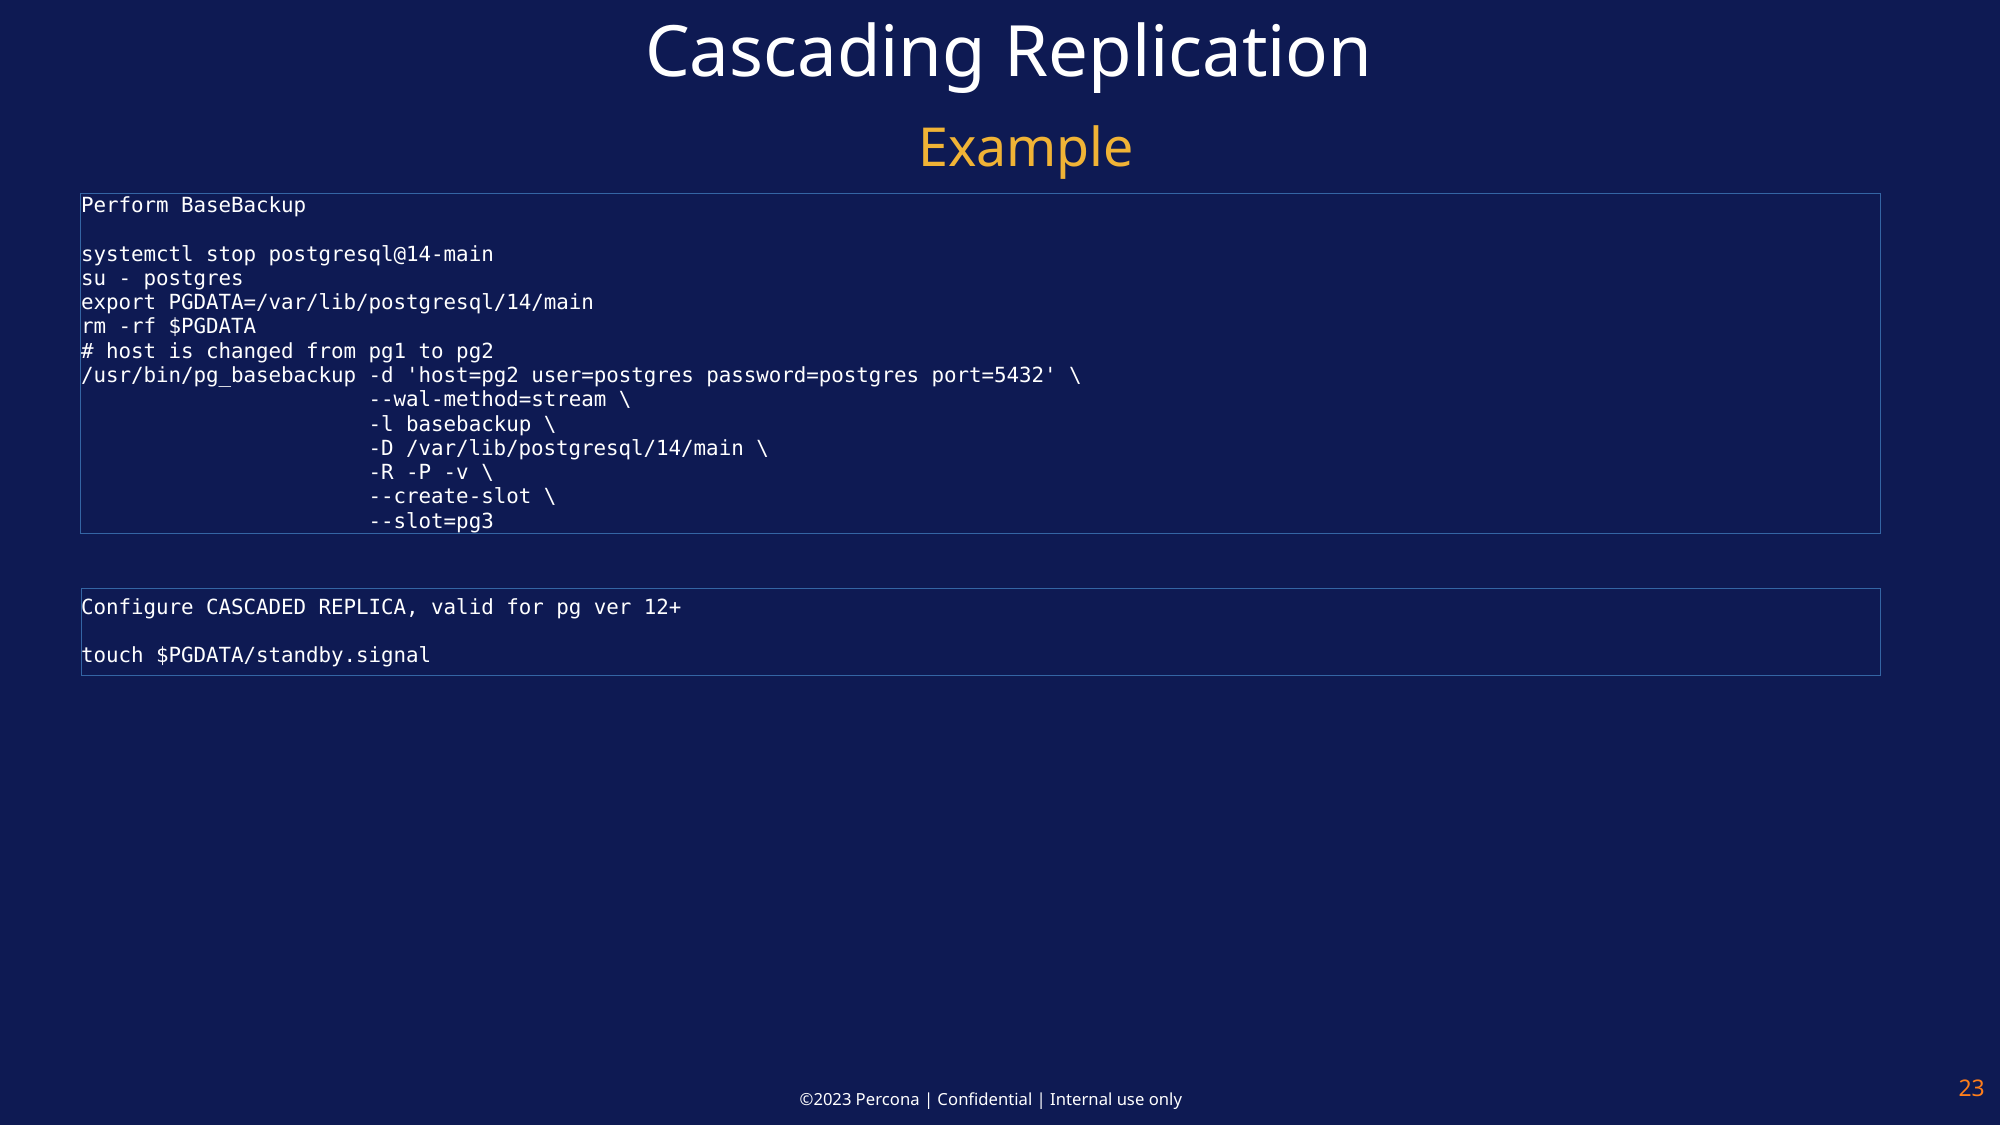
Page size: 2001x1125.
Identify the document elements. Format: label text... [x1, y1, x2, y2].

list Cascading Replication [570, 15, 1449, 142]
list Example [587, 114, 1466, 181]
title Perform BaseBackup systemctl stop postgresql@14-main su - postgres export PGDATA=/var/lib/postgresql/14/main rm -rf $PGDATA # host is changed from pg1 to pg2 /usr/bin/pg_basebackup -d 'host=pg2 user=postgres password=postgres port=5432' \ --wal-method=stream \ -l basebackup \ -D /var/lib/postgresql/14/main \ -R -P -v \ --create-slot \ --slot=pg3 [80, 193, 1881, 534]
title Configure CASCADED REPLICA, valid for pg ver 12+ touch $PGDATA/standby.signal [81, 588, 1881, 676]
text_box <number> [1748, 1059, 2000, 1120]
